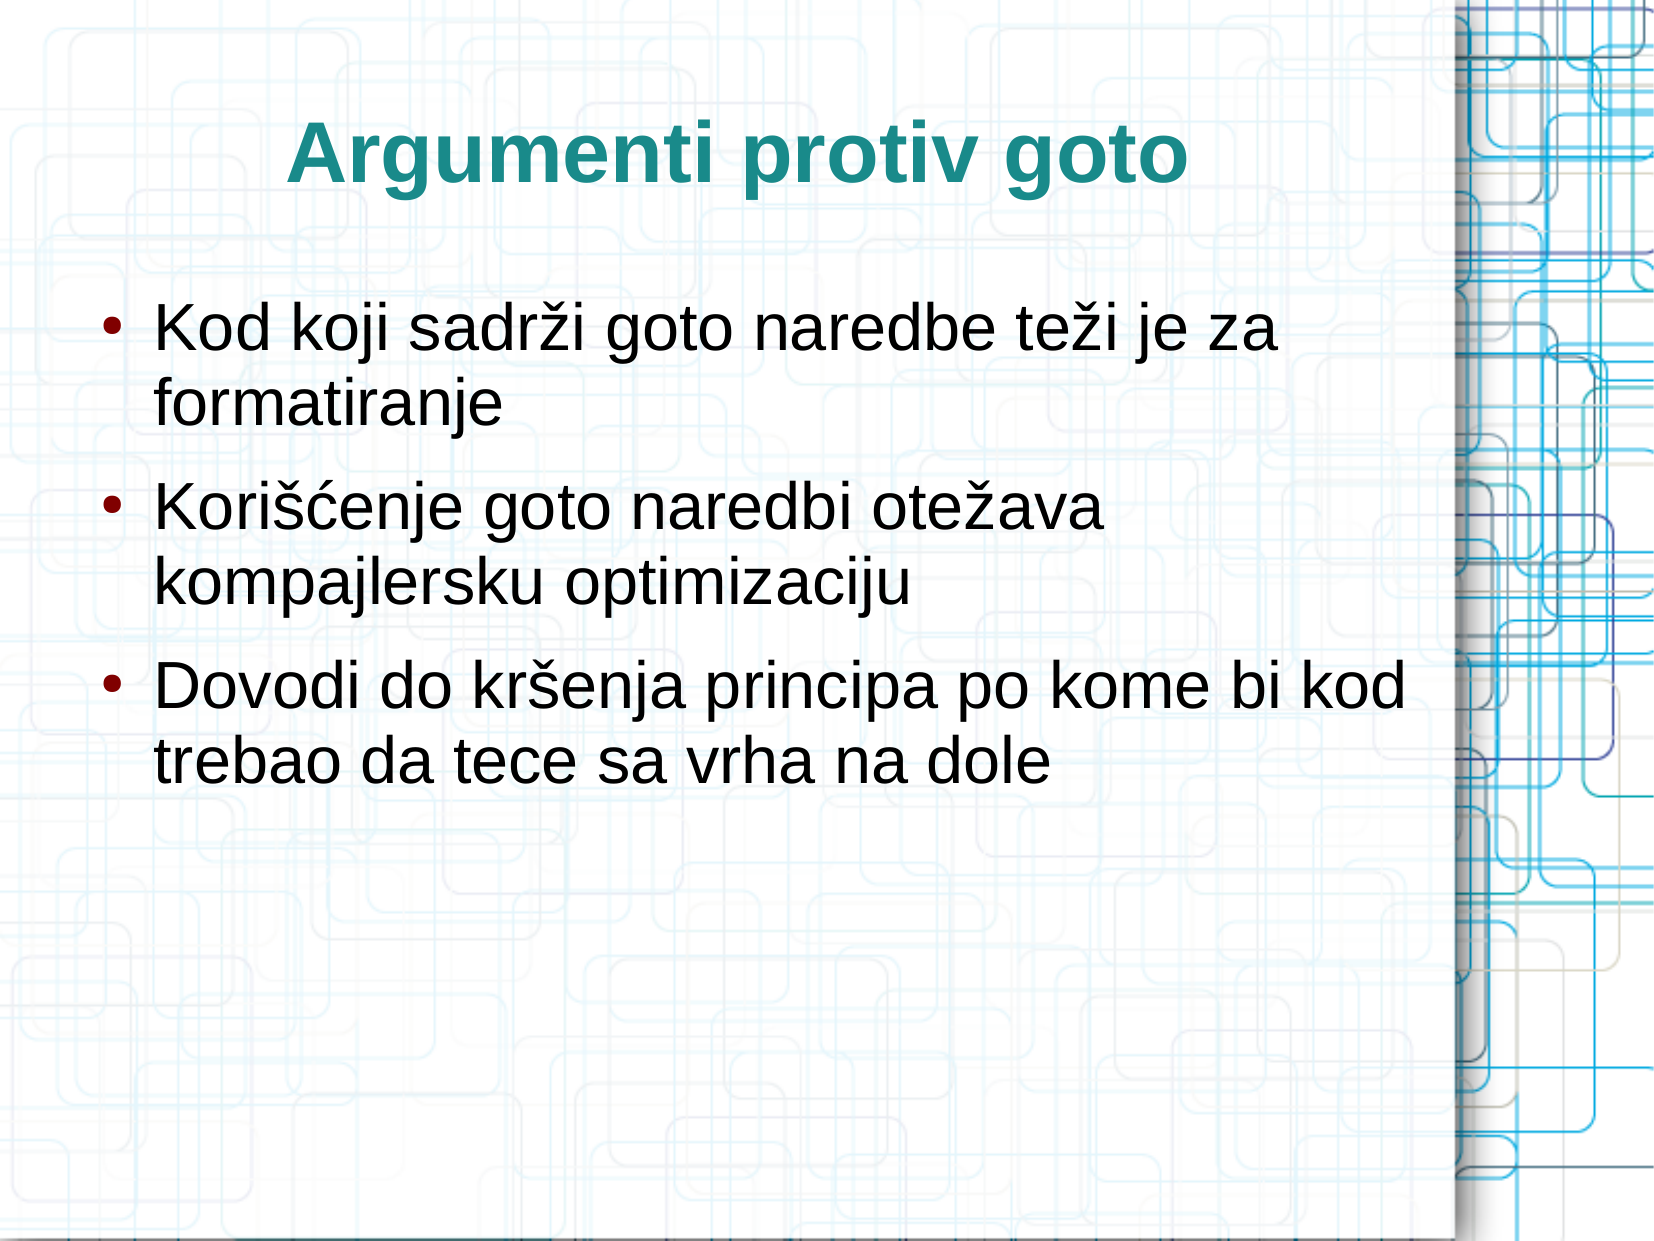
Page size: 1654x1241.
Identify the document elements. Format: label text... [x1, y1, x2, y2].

picture [0, 0, 1654, 1241]
list Kod koji sadrži goto naredbe teži je za formatiranje Korišćenje goto naredbi otežava kompajlersku optimizaciju Dovodi do kršenja principa po kome bi kod trebao da tece sa vrha na dole [82, 290, 1418, 1109]
title Argumenti protiv goto [59, 49, 1418, 257]
